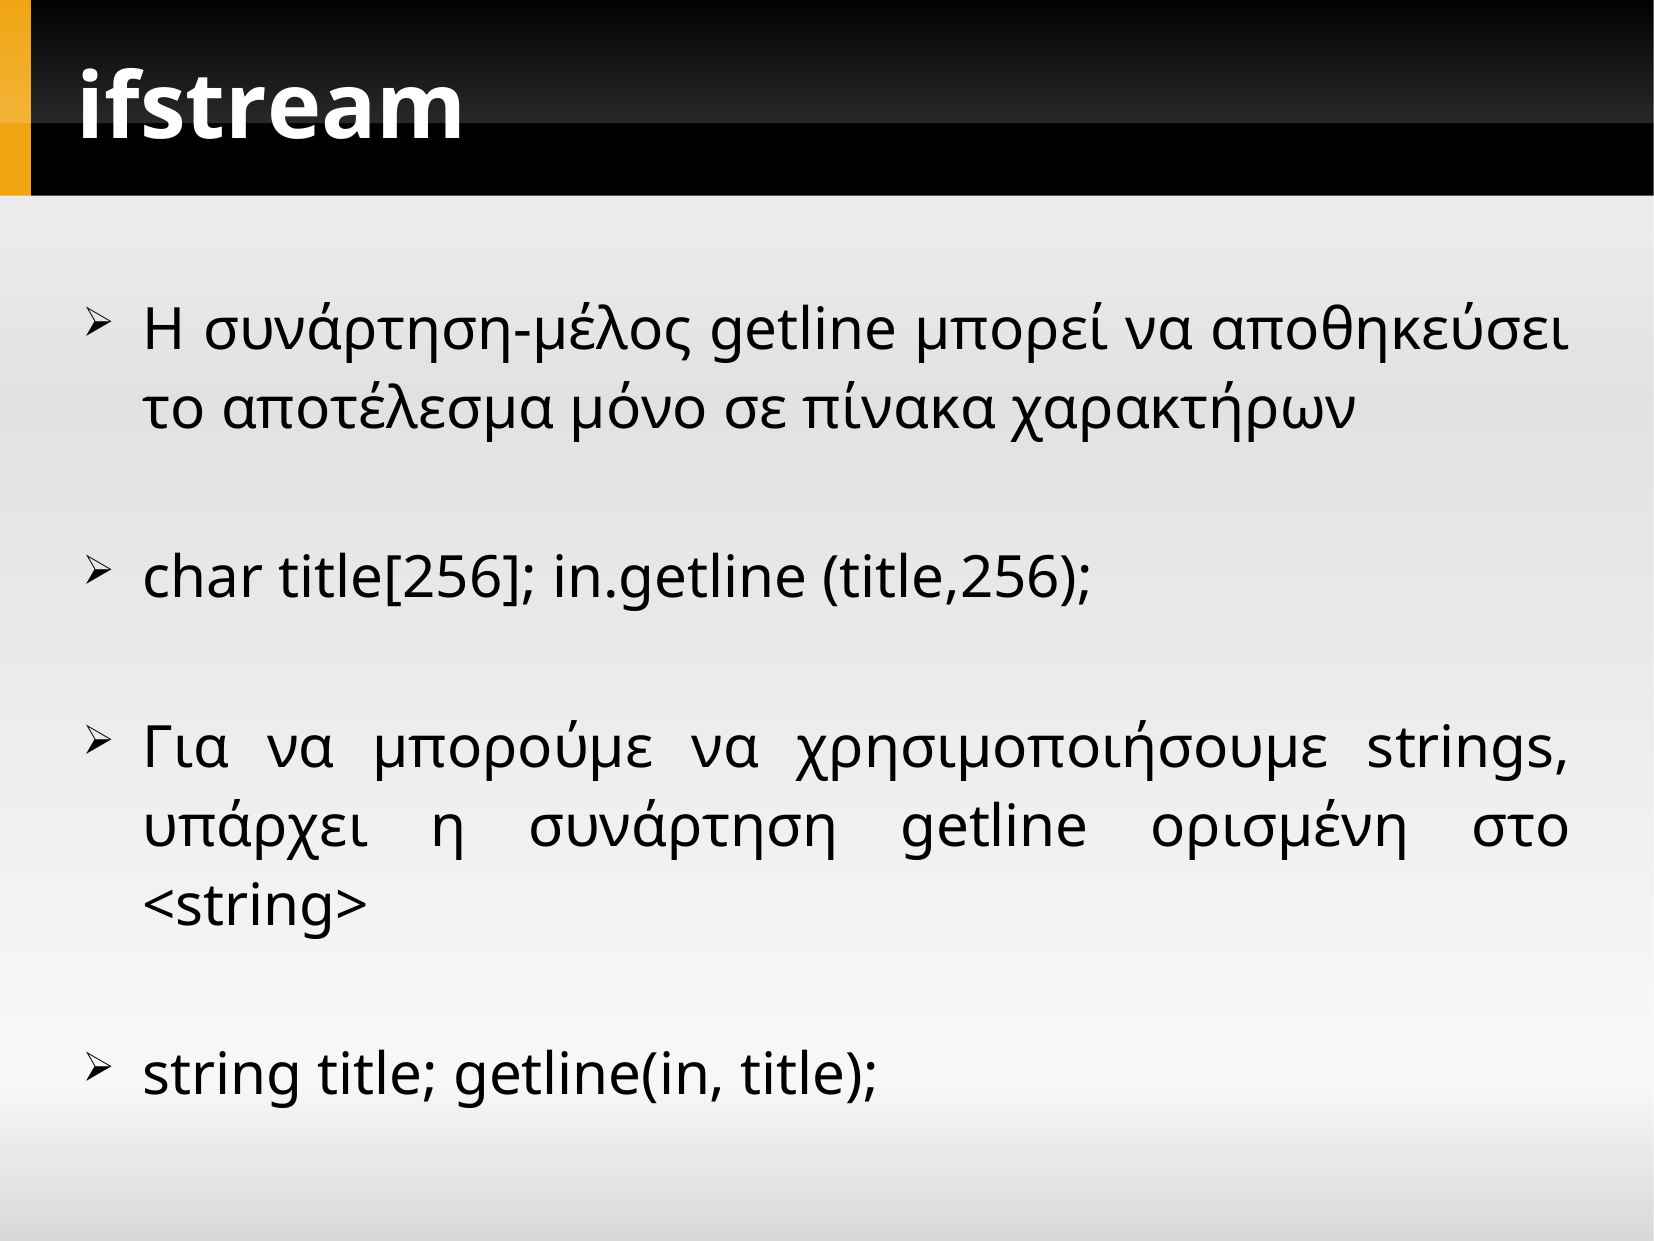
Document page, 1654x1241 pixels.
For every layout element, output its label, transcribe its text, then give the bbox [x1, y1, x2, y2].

title ifstream [76, 0, 1565, 208]
picture [0, 0, 1654, 1241]
subtitle Η συνάρτηση-μέλος getline μπορεί να αποθηκεύσει το αποτέλεσμα μόνο σε πίνακα χαρακτήρων char title[256]; in.getline (title,256); Για να μπορούμε να χρησιμοποιήσουμε strings, υπάρχει η συνάρτηση getline ορισμένη στο <string> string title; getline(in, title); [82, 297, 1571, 1102]
